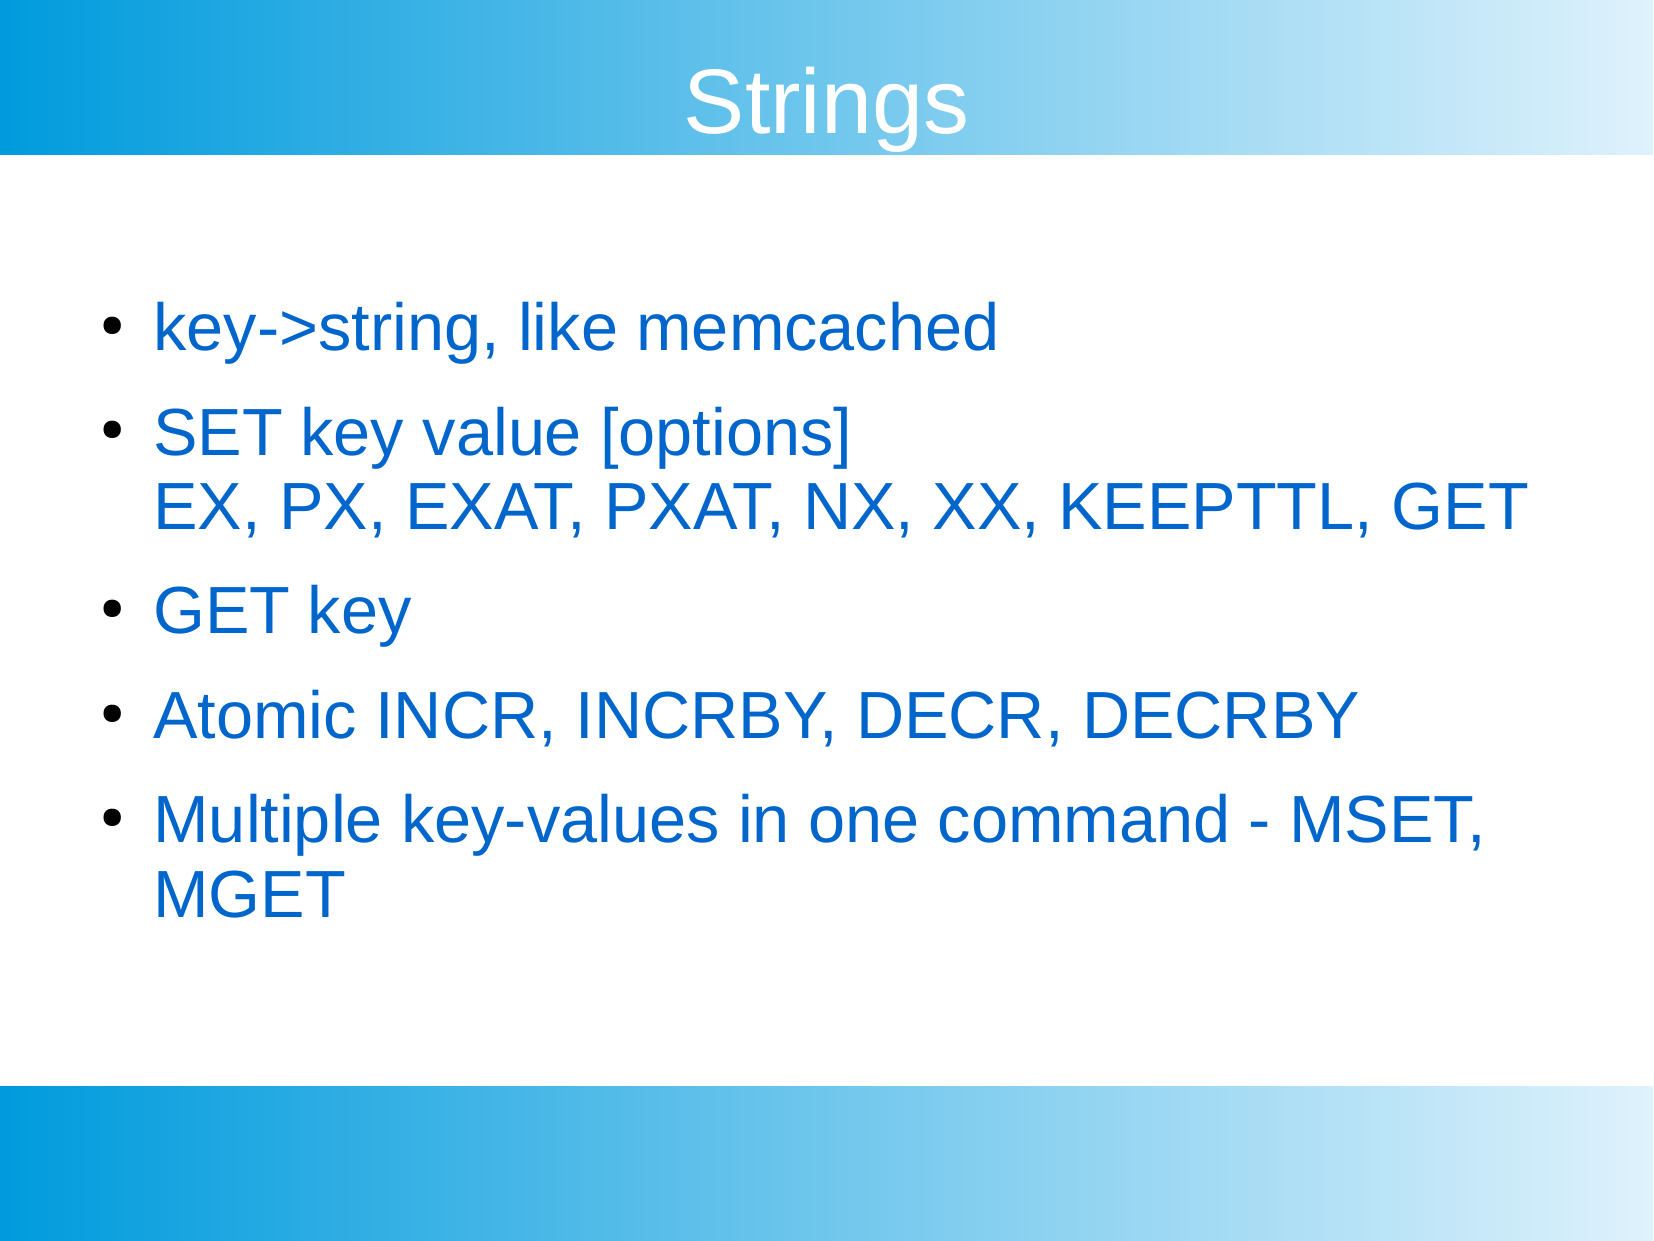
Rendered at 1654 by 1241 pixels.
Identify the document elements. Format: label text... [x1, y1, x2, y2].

title Strings [82, 49, 1571, 155]
list key->string, like memcached SET key value [options] EX, PX, EXAT, PXAT, NX, XX, KEEPTTL, GET GET key Atomic INCR, INCRBY, DECR, DECRBY Multiple key-values in one command - MSET, MGET [82, 290, 1571, 1010]
